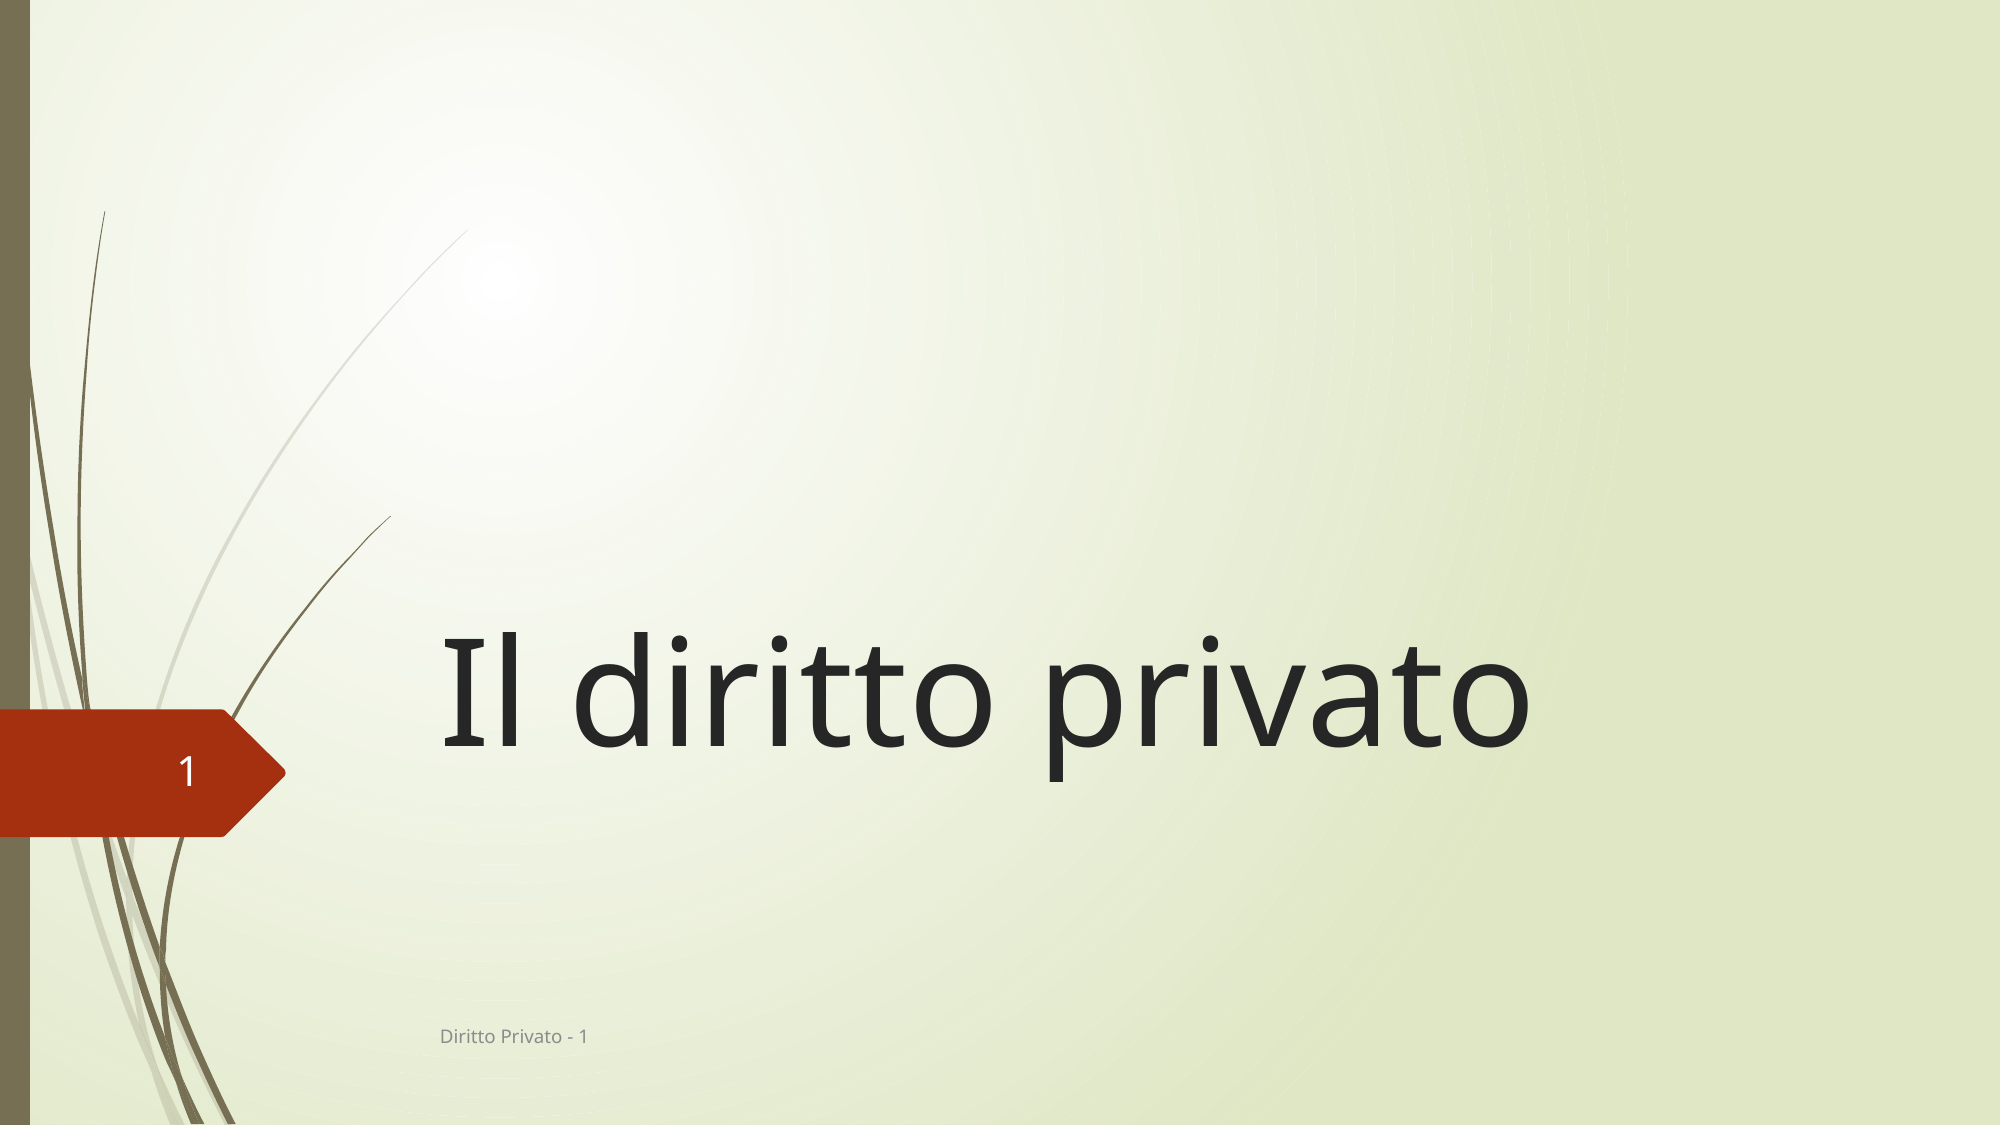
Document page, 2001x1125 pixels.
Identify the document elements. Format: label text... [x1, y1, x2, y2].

slide_number <numero> [87, 743, 216, 803]
title Il diritto privato [424, 412, 1888, 784]
footer Diritto Privato - 1 [424, 1006, 1675, 1067]
